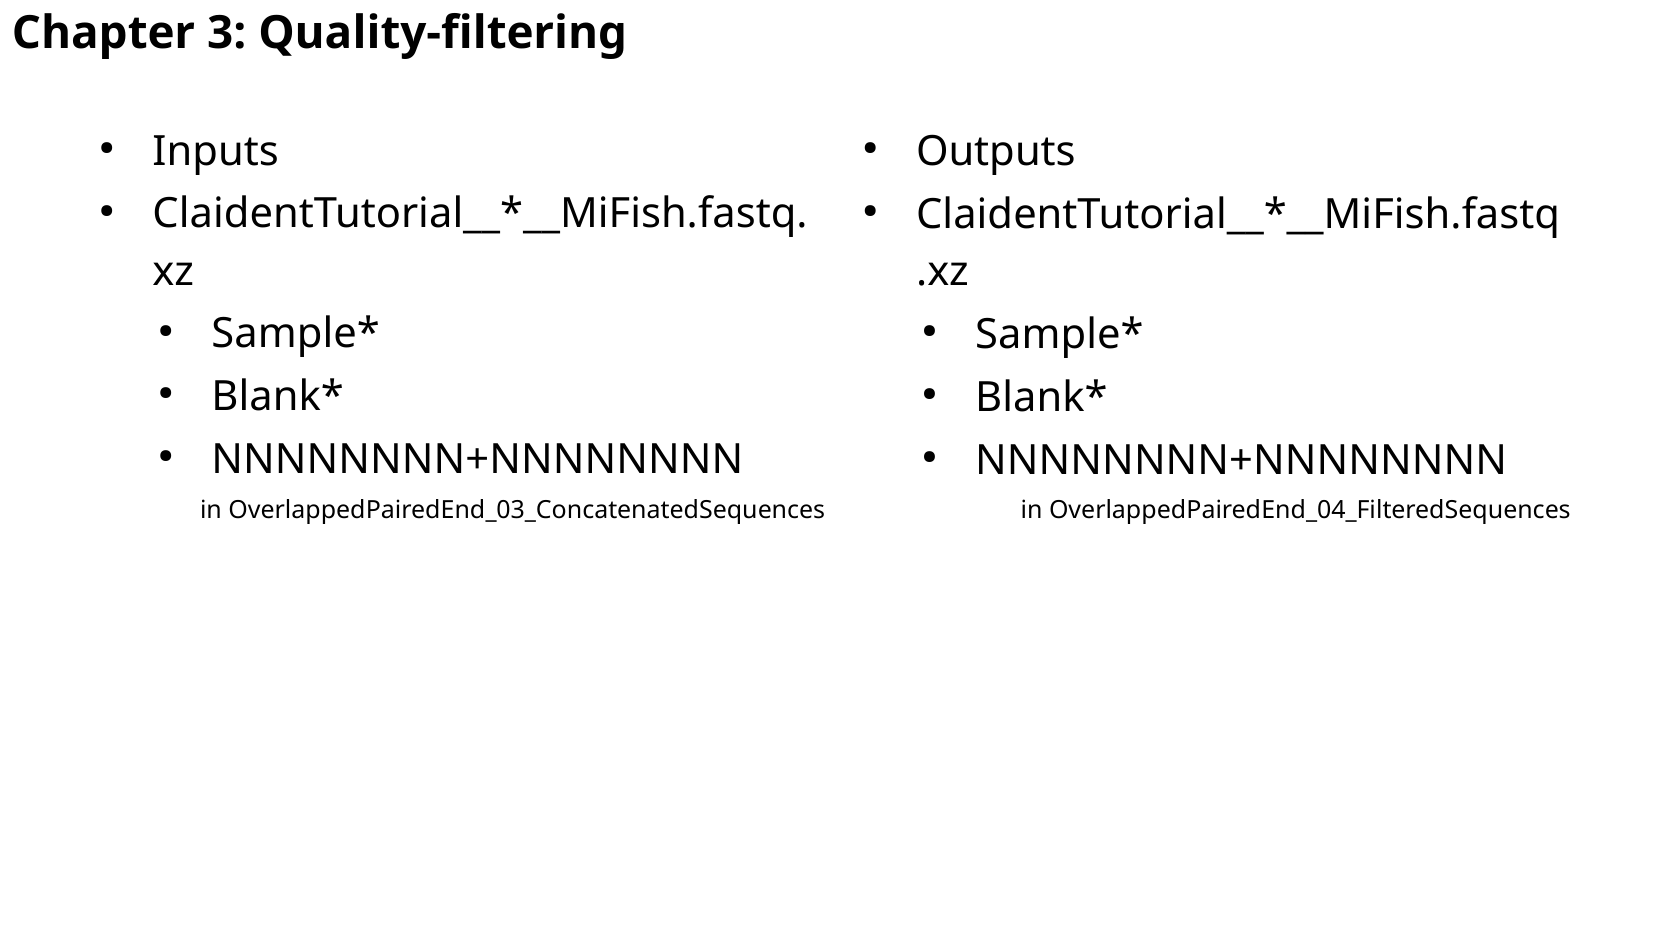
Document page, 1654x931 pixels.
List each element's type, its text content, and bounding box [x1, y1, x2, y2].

title Chapter 3: Quality-filtering [11, 0, 1642, 130]
list Outputs ClaidentTutorial__*__MiFish.fastq.xz Sample* Blank* NNNNNNNN+NNNNNNNN in OverlappedPairedEnd_04_FilteredSequences [845, 120, 1572, 759]
list Inputs ClaidentTutorial__*__MiFish.fastq.xz Sample* Blank* NNNNNNNN+NNNNNNNN in OverlappedPairedEnd_03_ConcatenatedSequences [81, 120, 827, 809]
